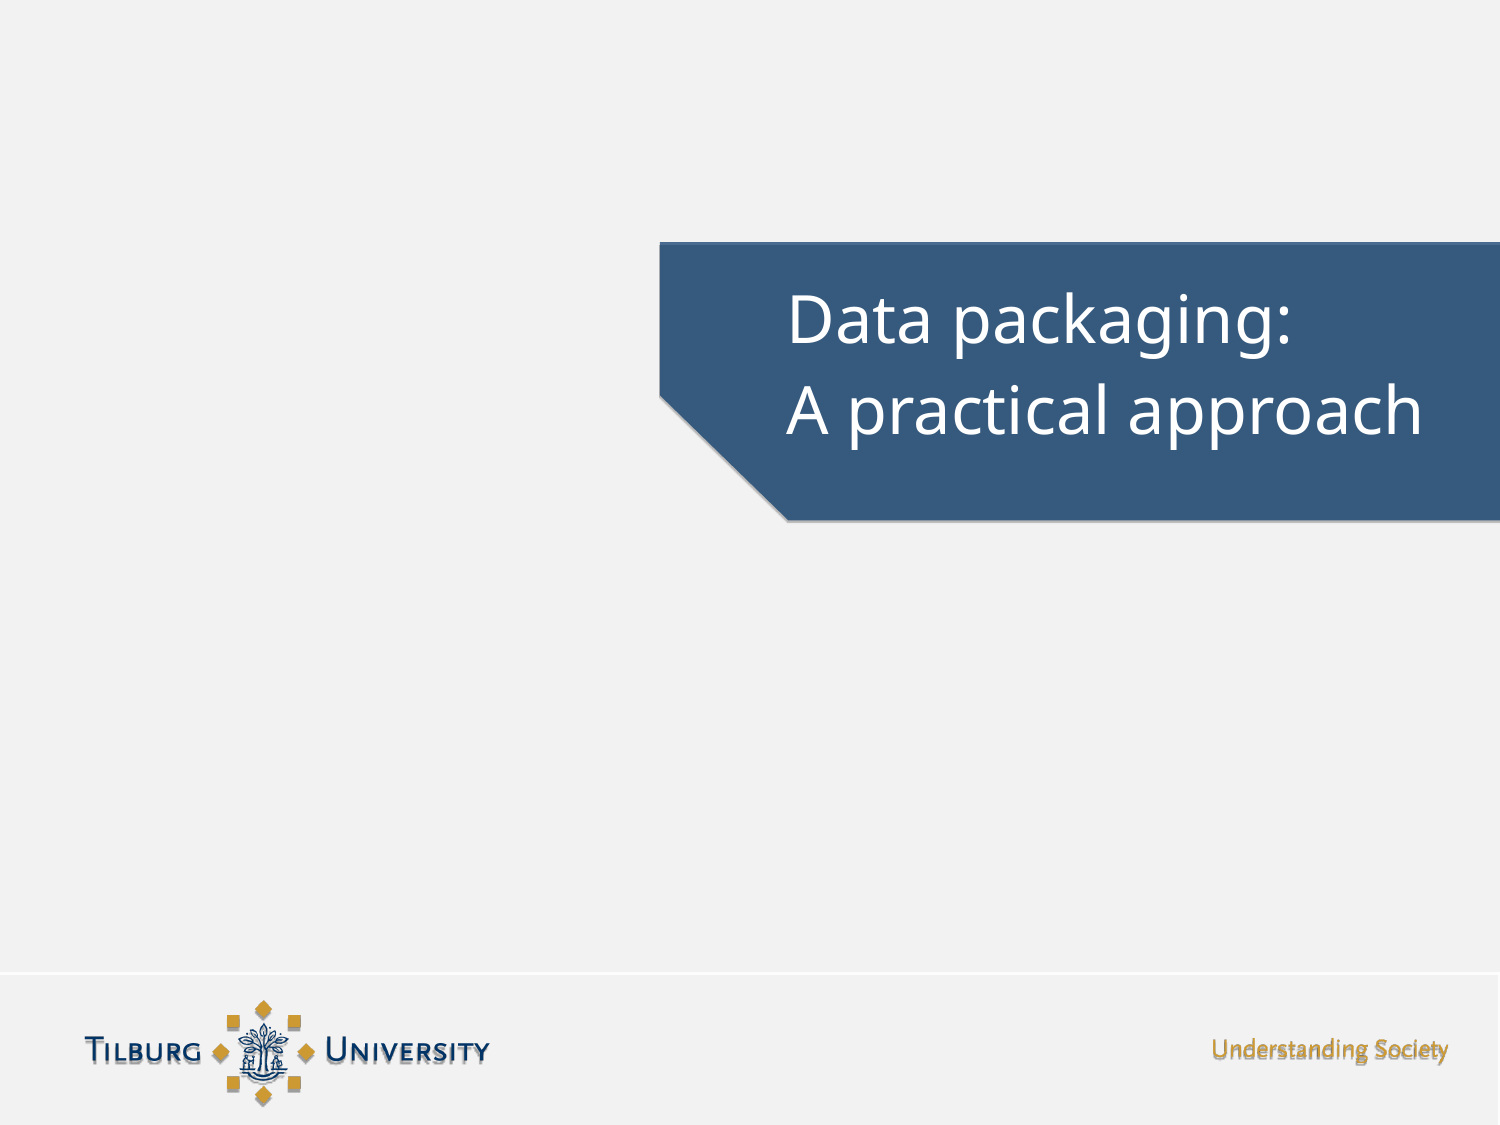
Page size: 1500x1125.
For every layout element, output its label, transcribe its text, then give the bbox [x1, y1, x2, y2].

title Data packaging: A practical approach [771, 242, 1474, 484]
